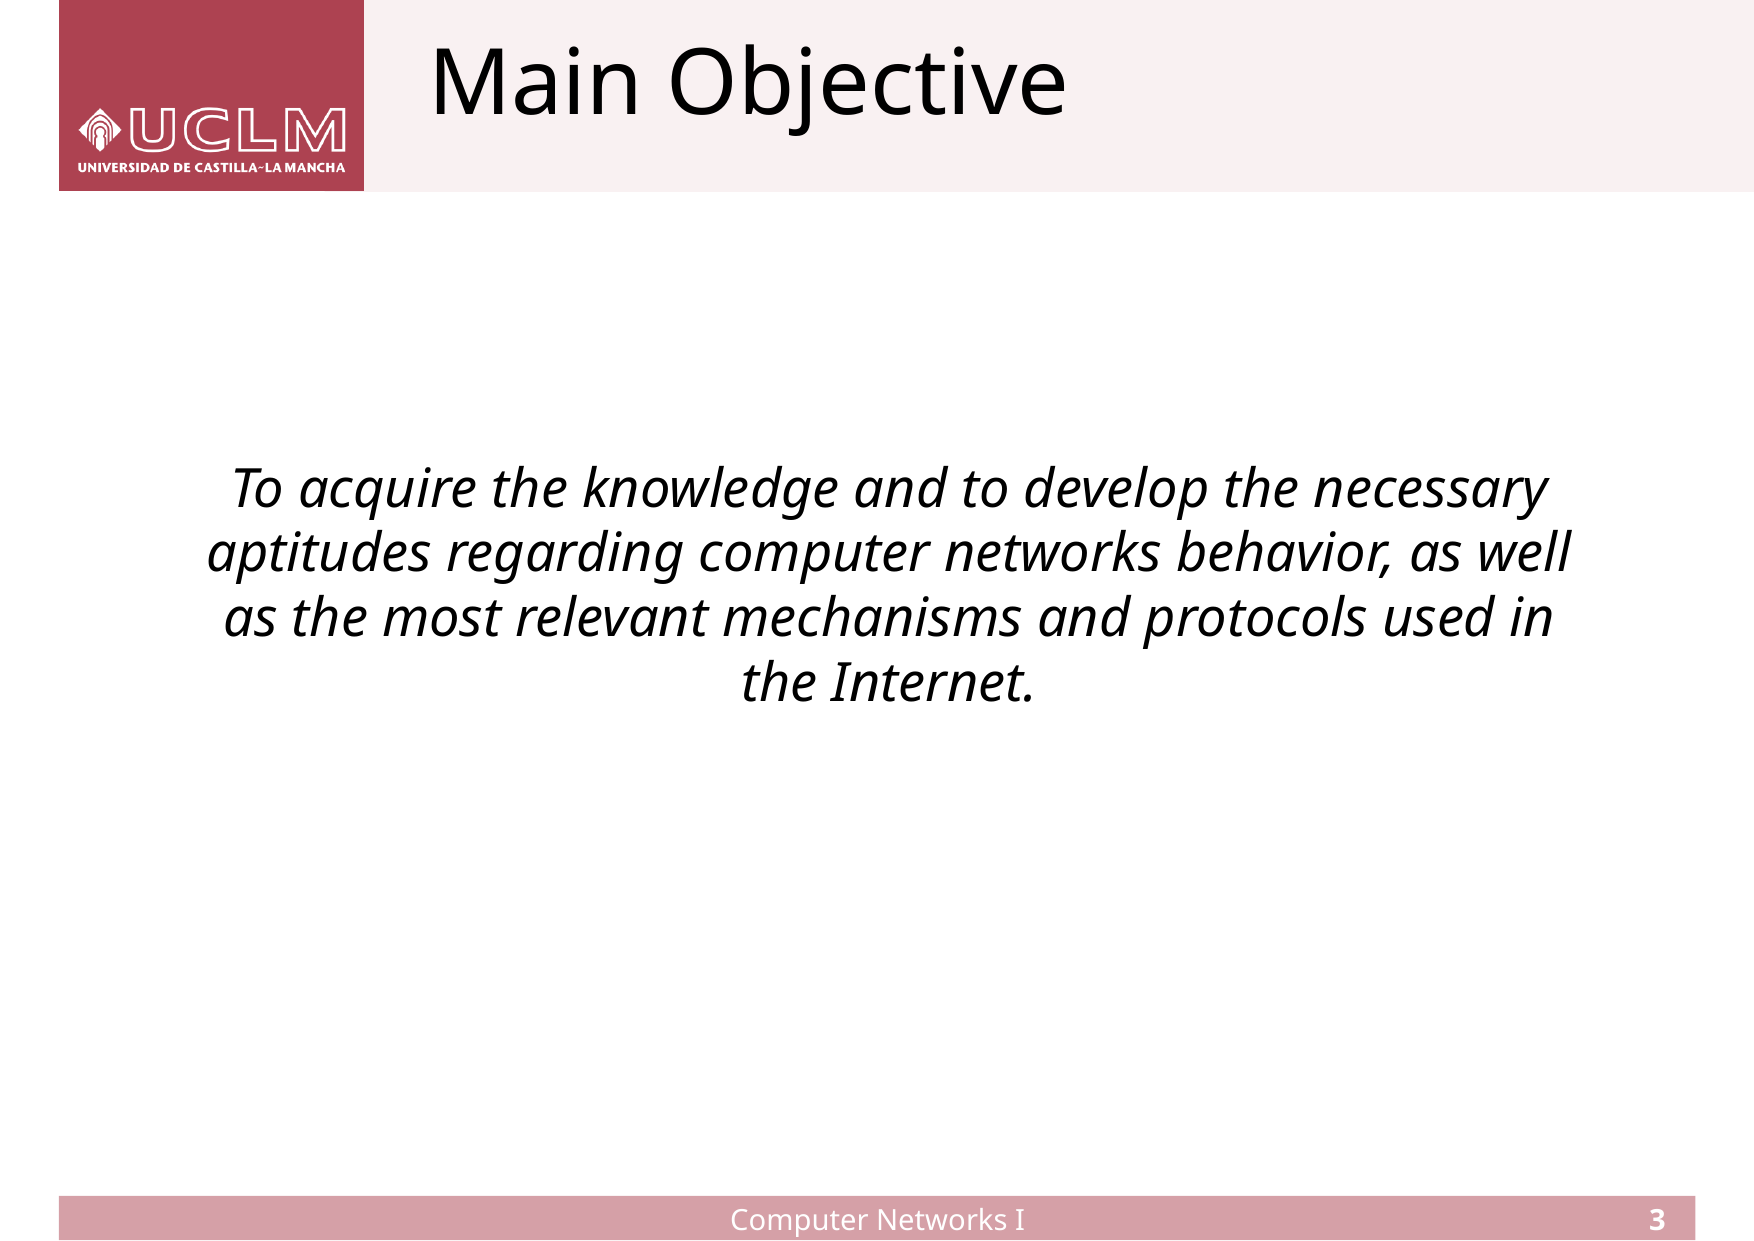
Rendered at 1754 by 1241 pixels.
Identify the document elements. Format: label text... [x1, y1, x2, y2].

footer Computer Networks I [599, 1200, 1156, 1236]
title Main Objective [413, 0, 1667, 200]
slide_number <number> [1257, 1200, 1666, 1236]
picture [59, 0, 364, 191]
subtitle To acquire the knowledge and to develop the necessary aptitudes regarding computer networks behavior, as well as the most relevant mechanisms and protocols used in the Internet. [188, 336, 1592, 1056]
